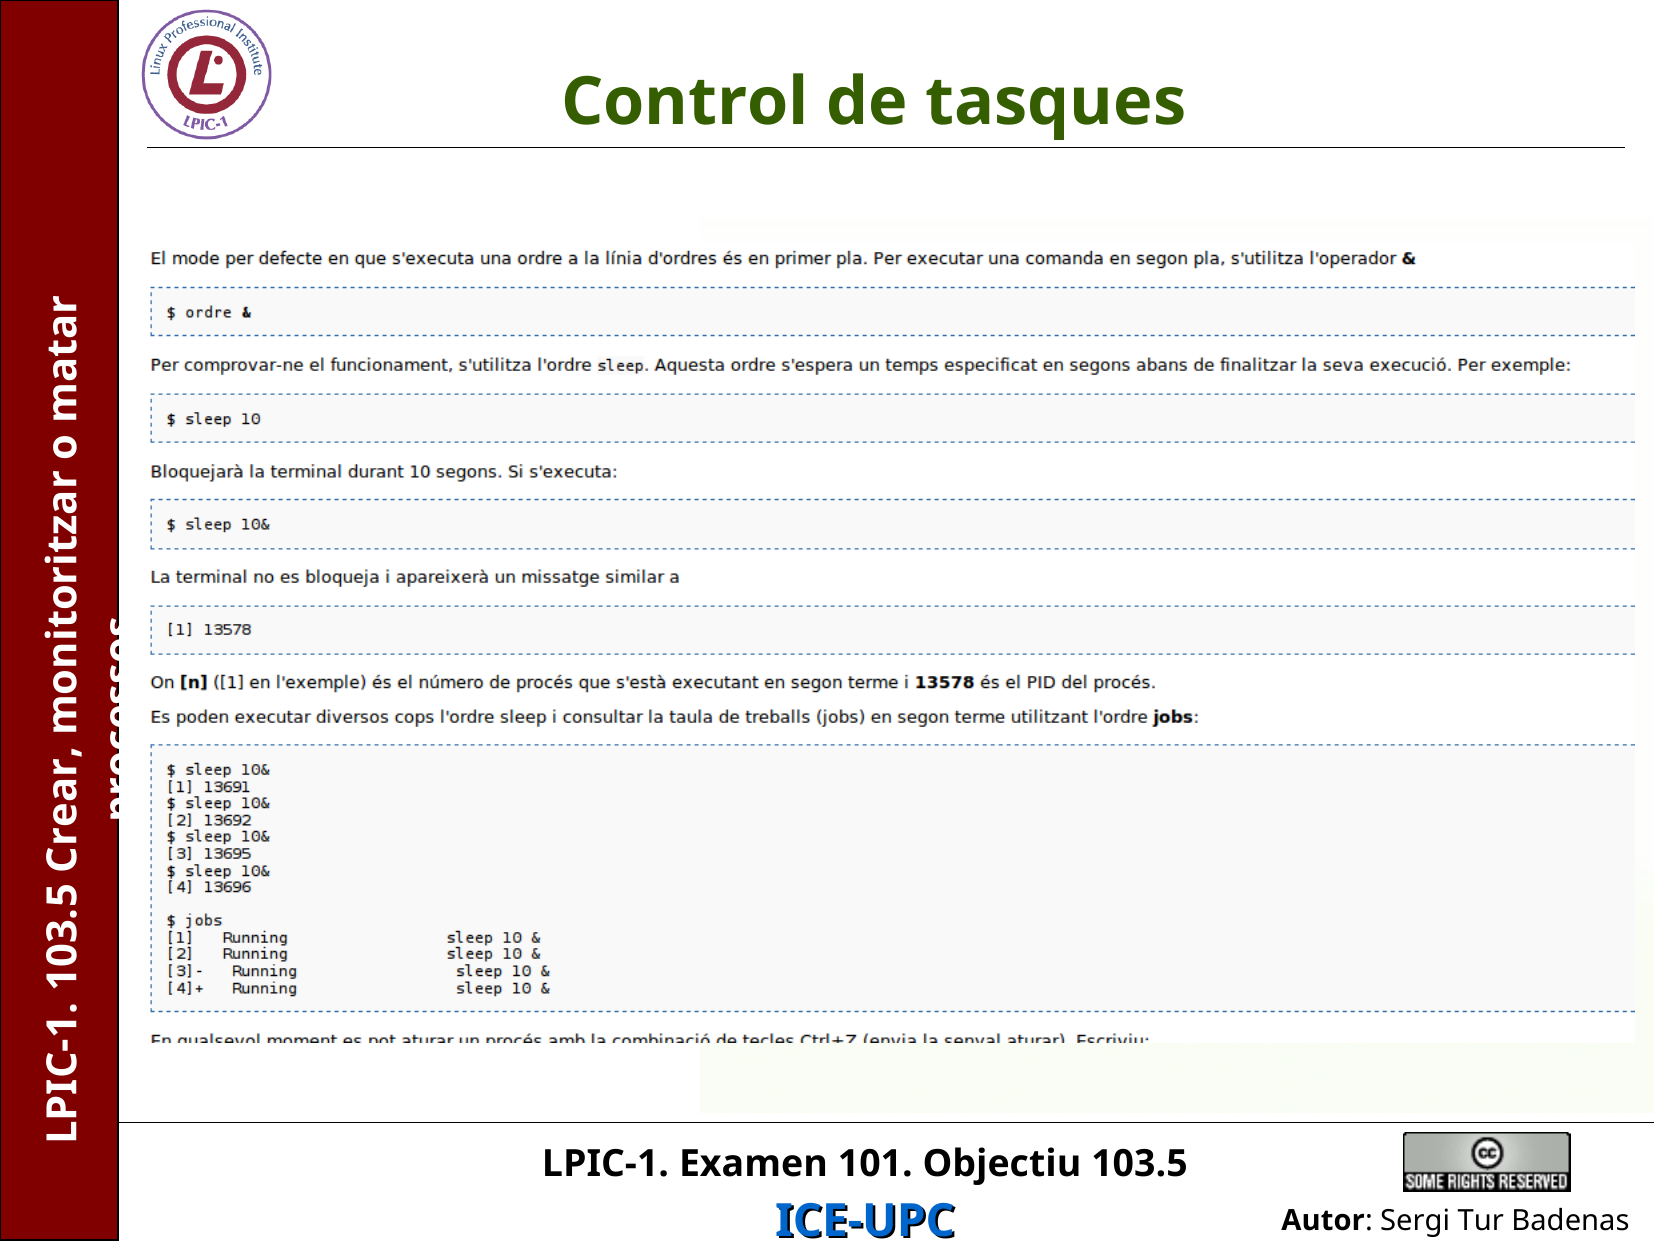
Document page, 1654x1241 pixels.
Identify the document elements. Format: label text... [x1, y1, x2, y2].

picture [1403, 1132, 1571, 1192]
picture [140, 217, 1654, 1113]
title Control de tasques [129, 55, 1619, 142]
picture [135, 5, 277, 55]
